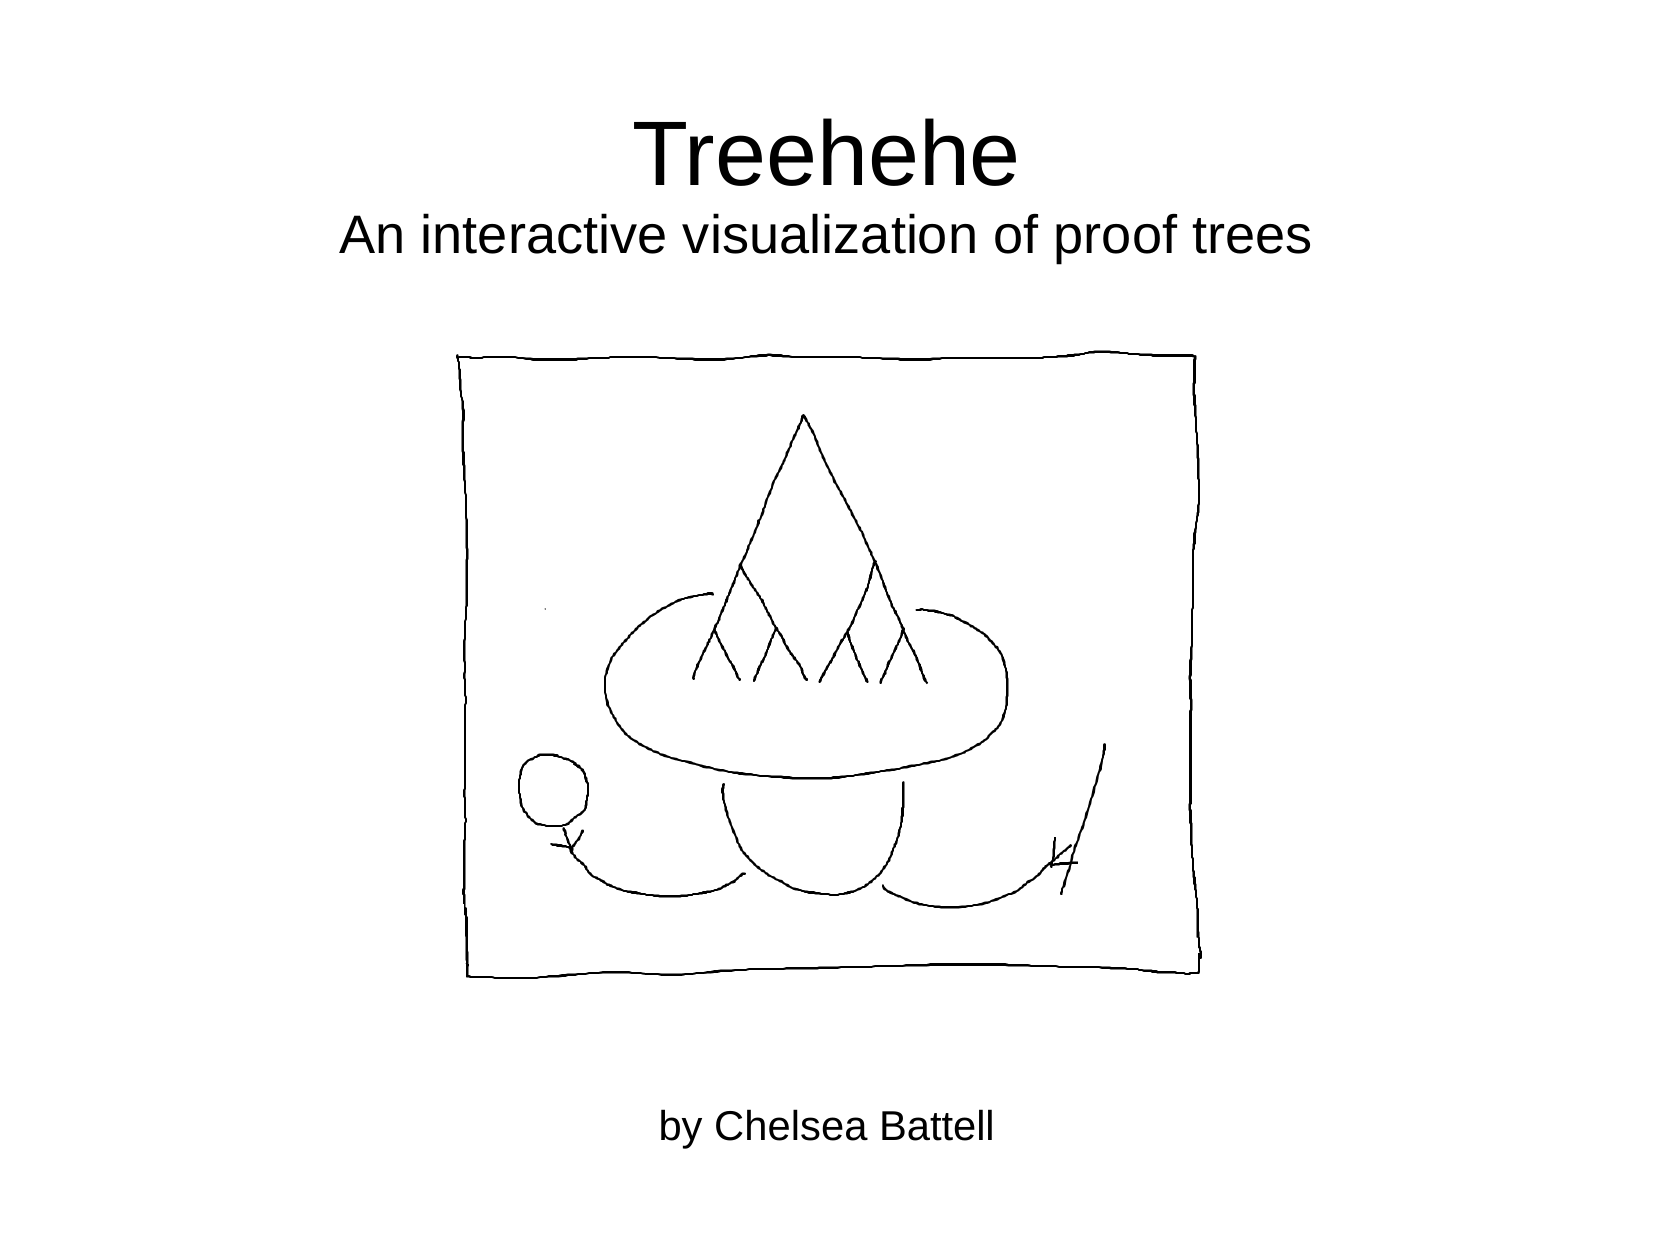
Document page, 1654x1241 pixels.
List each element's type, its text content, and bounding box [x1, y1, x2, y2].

title Treehehe An interactive visualization of proof trees by Chelsea Battell [82, 101, 1571, 1149]
picture [451, 343, 1214, 988]
